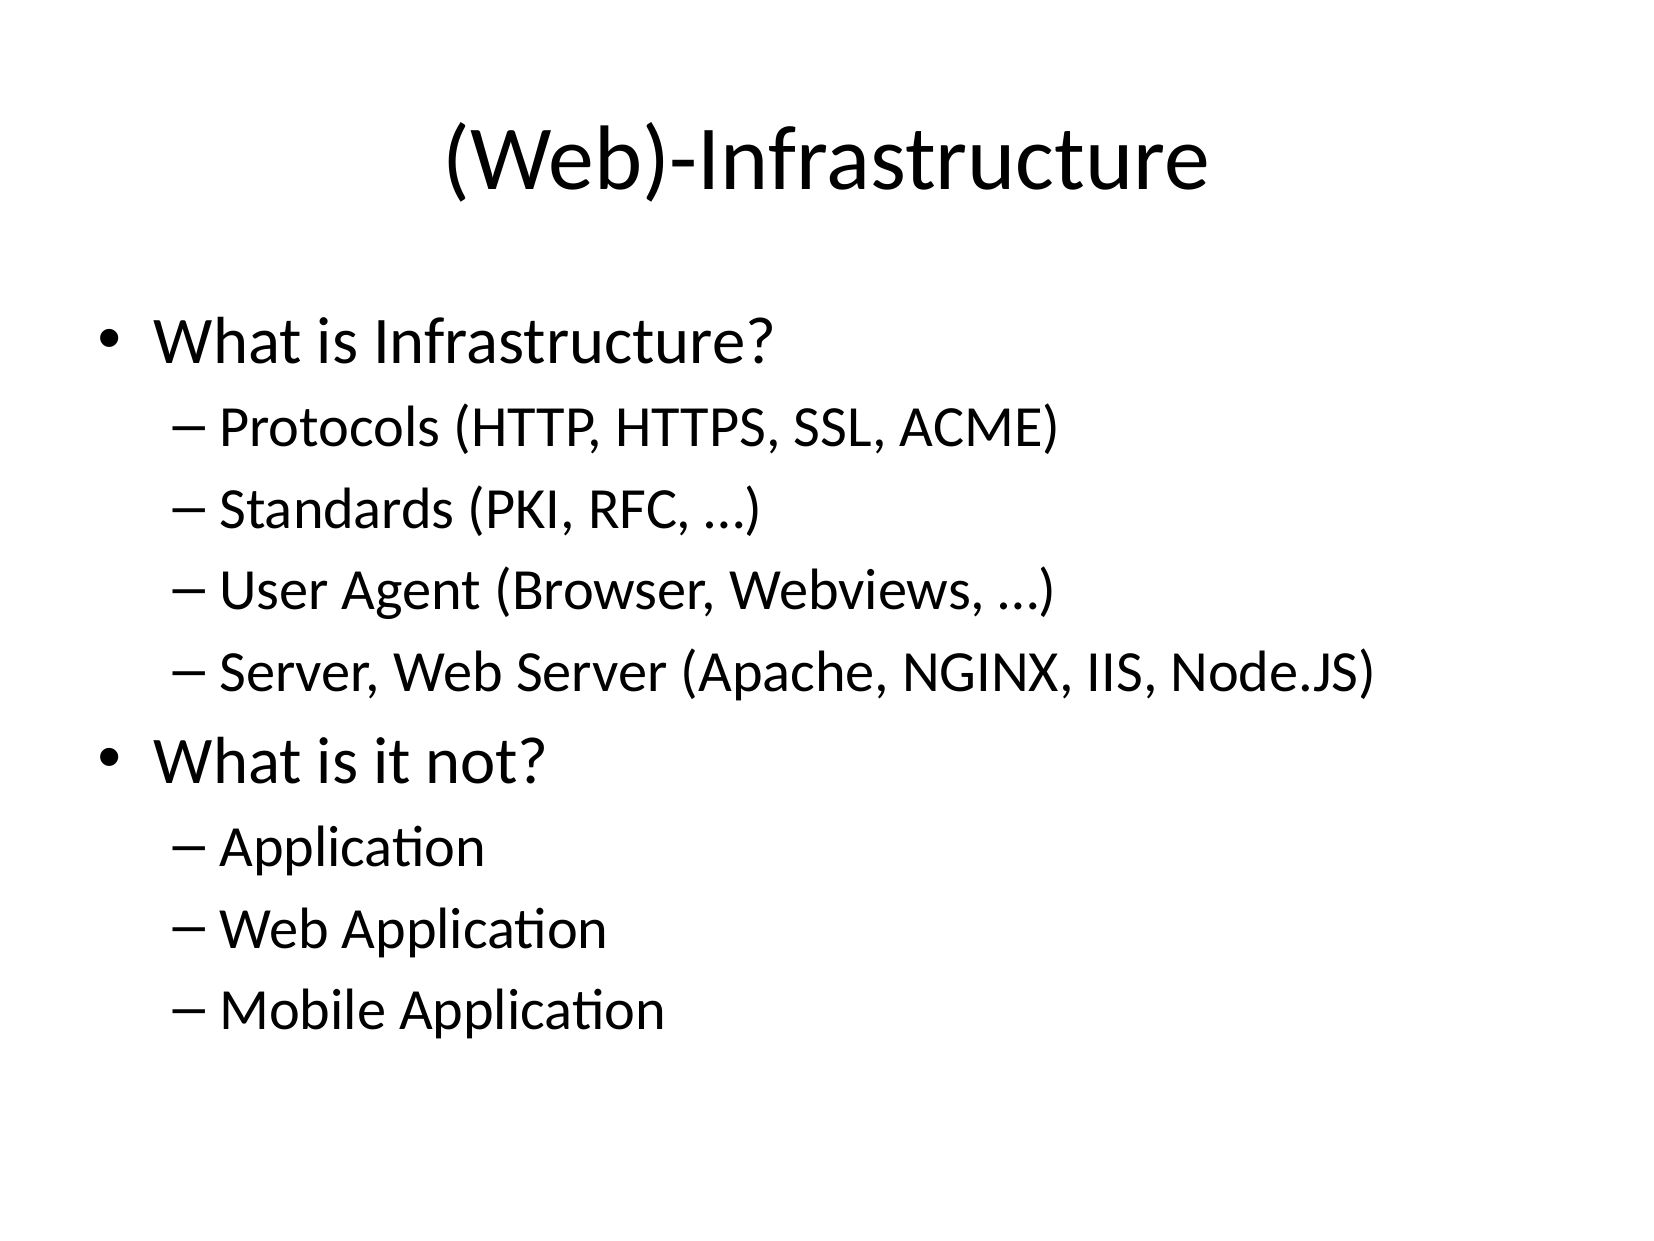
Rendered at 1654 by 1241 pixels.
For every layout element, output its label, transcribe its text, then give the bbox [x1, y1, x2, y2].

list What is Infrastructure? Protocols (HTTP, HTTPS, SSL, ACME) Standards (PKI, RFC, …) User Agent (Browser, Webviews, …) Server, Web Server (Apache, NGINX, IIS, Node.JS) What is it not? Application Web Application Mobile Application [82, 289, 1571, 1108]
title (Web)-Infrastructure [82, 49, 1571, 257]
